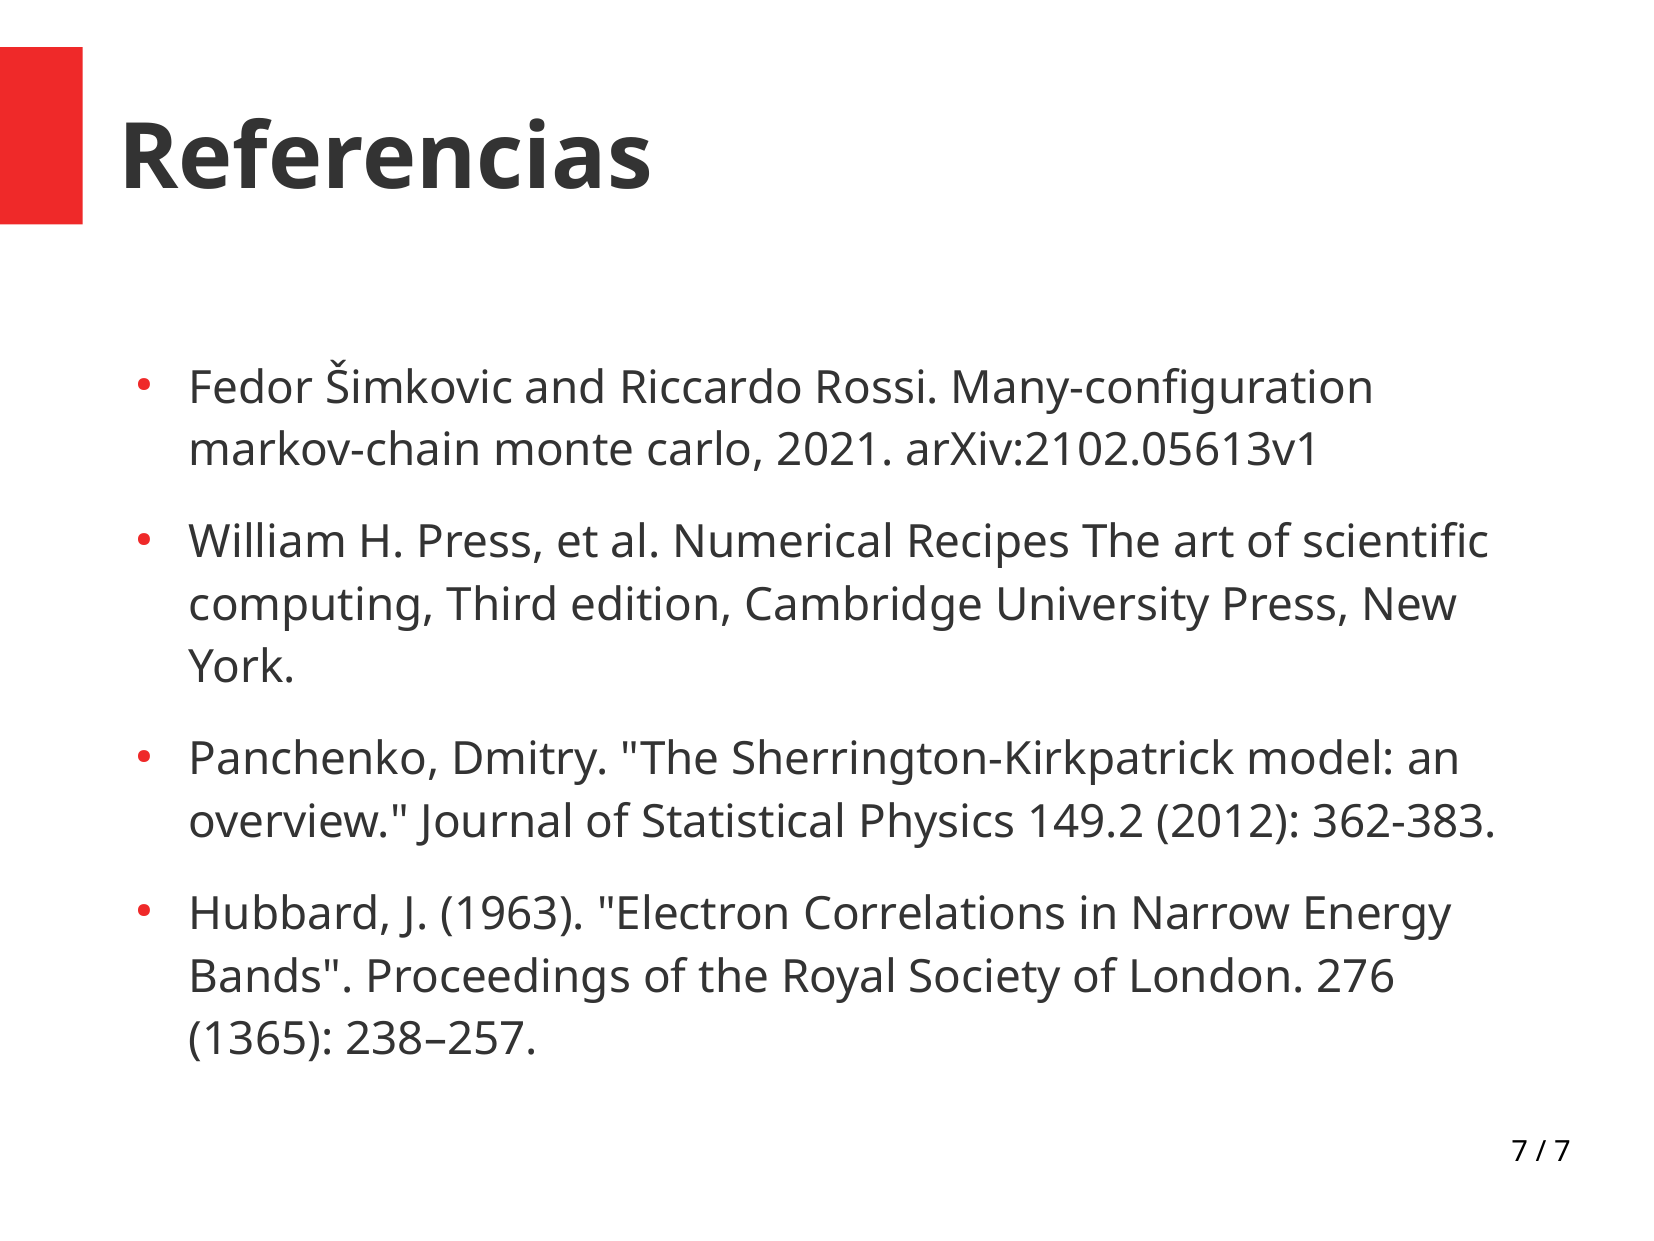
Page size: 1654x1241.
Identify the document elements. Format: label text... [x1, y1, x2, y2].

title Referencias [118, 49, 1571, 257]
list Fedor Šimkovic and Riccardo Rossi. Many-configuration markov-chain monte carlo, 2021. arXiv:2102.05613v1 William H. Press, et al. Numerical Recipes The art of scientific computing, Third edition, Cambridge University Press, New York. Panchenko, Dmitry. "The Sherrington-Kirkpatrick model: an overview." Journal of Statistical Physics 149.2 (2012): 362-383. Hubbard, J. (1963). "Electron Correlations in Narrow Energy Bands". Proceedings of the Royal Society of London. 276 (1365): 238–257. [118, 354, 1536, 1074]
